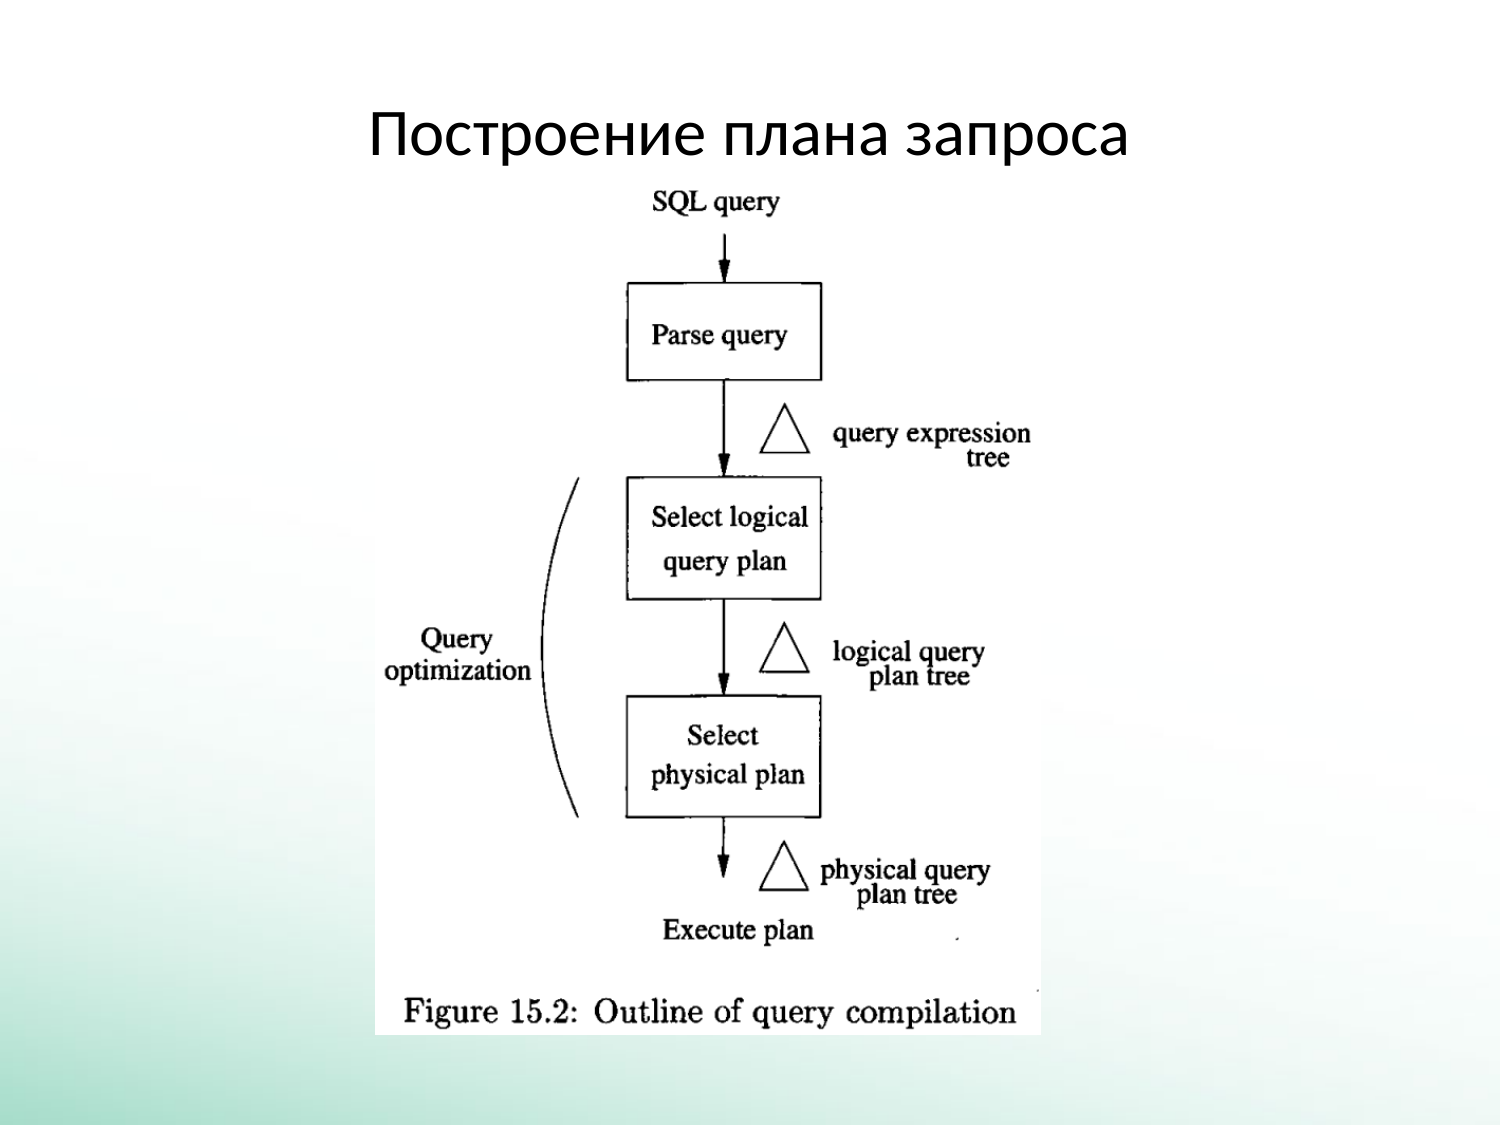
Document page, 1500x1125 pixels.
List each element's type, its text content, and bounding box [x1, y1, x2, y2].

title Построение плана запроса [75, 45, 1425, 233]
picture [0, 0, 1500, 1125]
